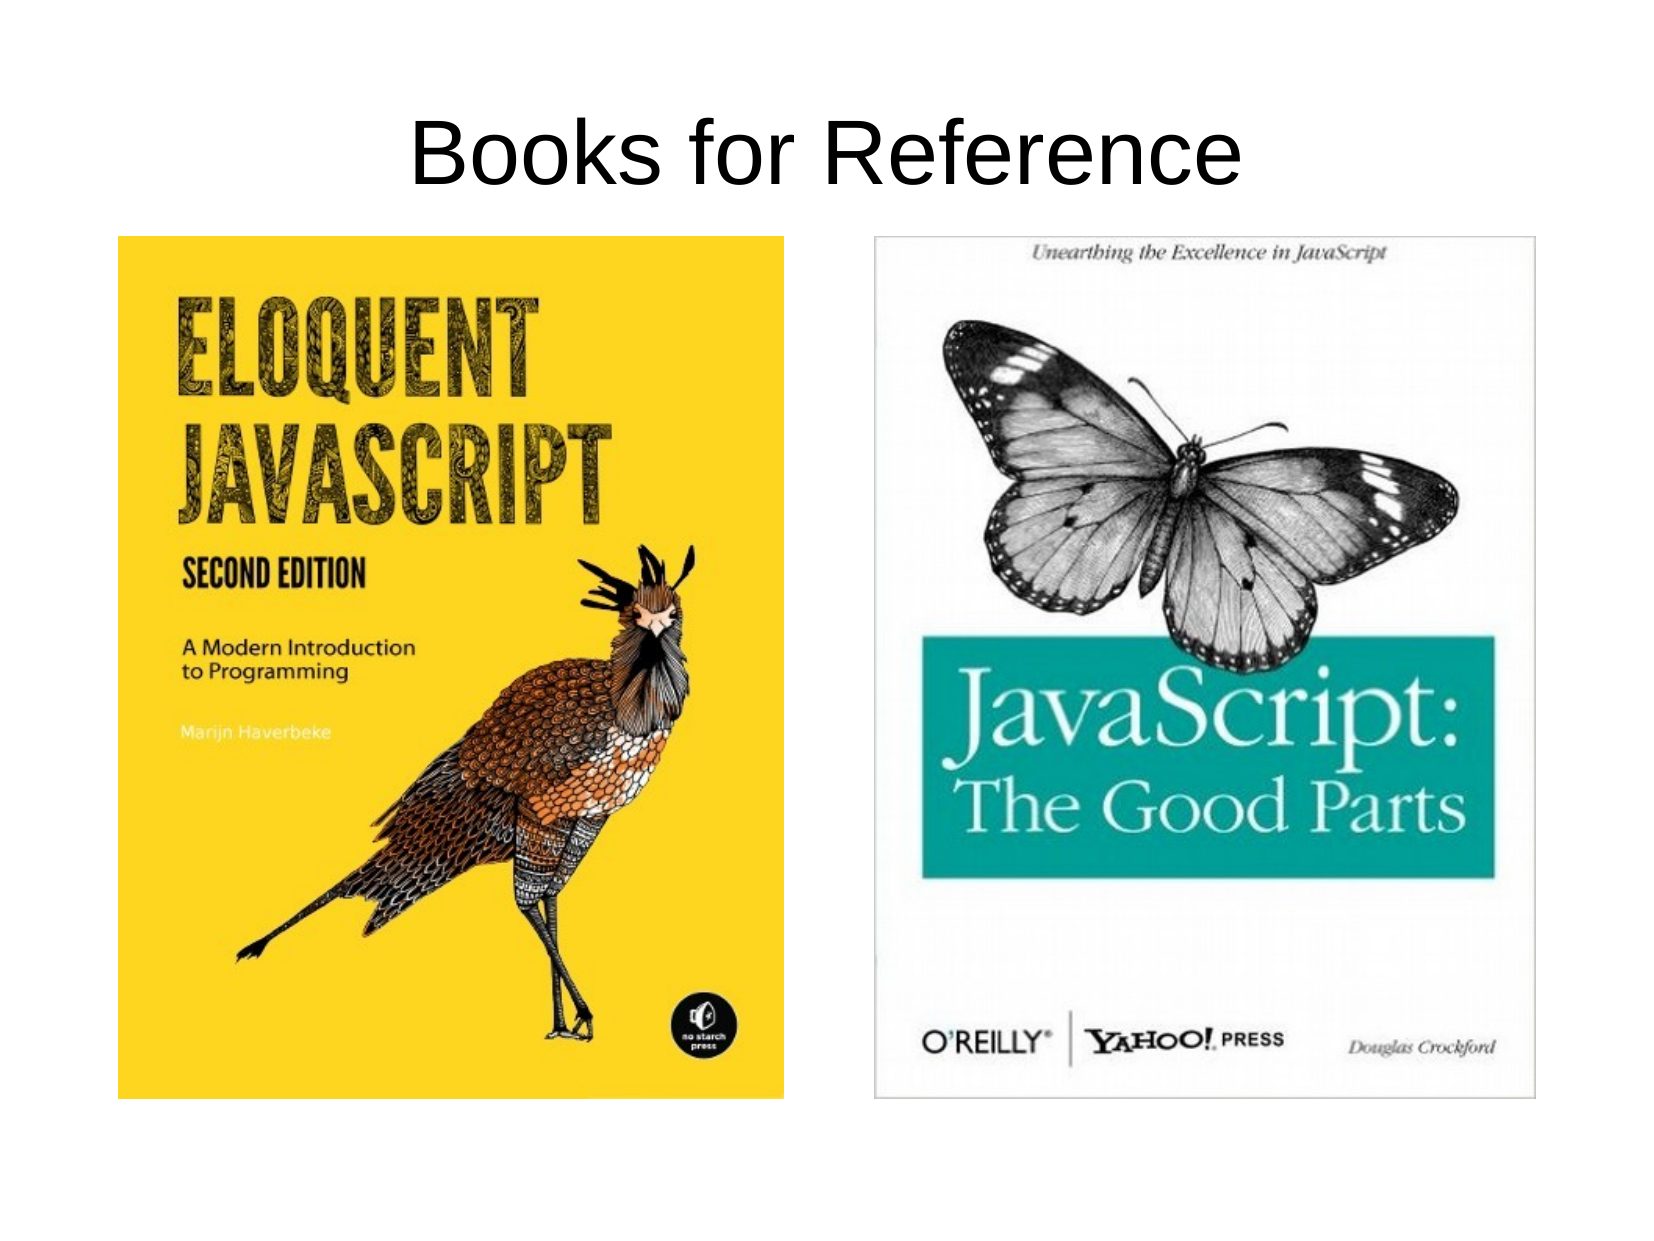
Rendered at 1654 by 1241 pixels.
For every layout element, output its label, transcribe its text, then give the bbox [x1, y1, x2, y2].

picture [118, 236, 784, 1099]
picture [874, 236, 1536, 1099]
title Books for Reference [82, 49, 1571, 257]
